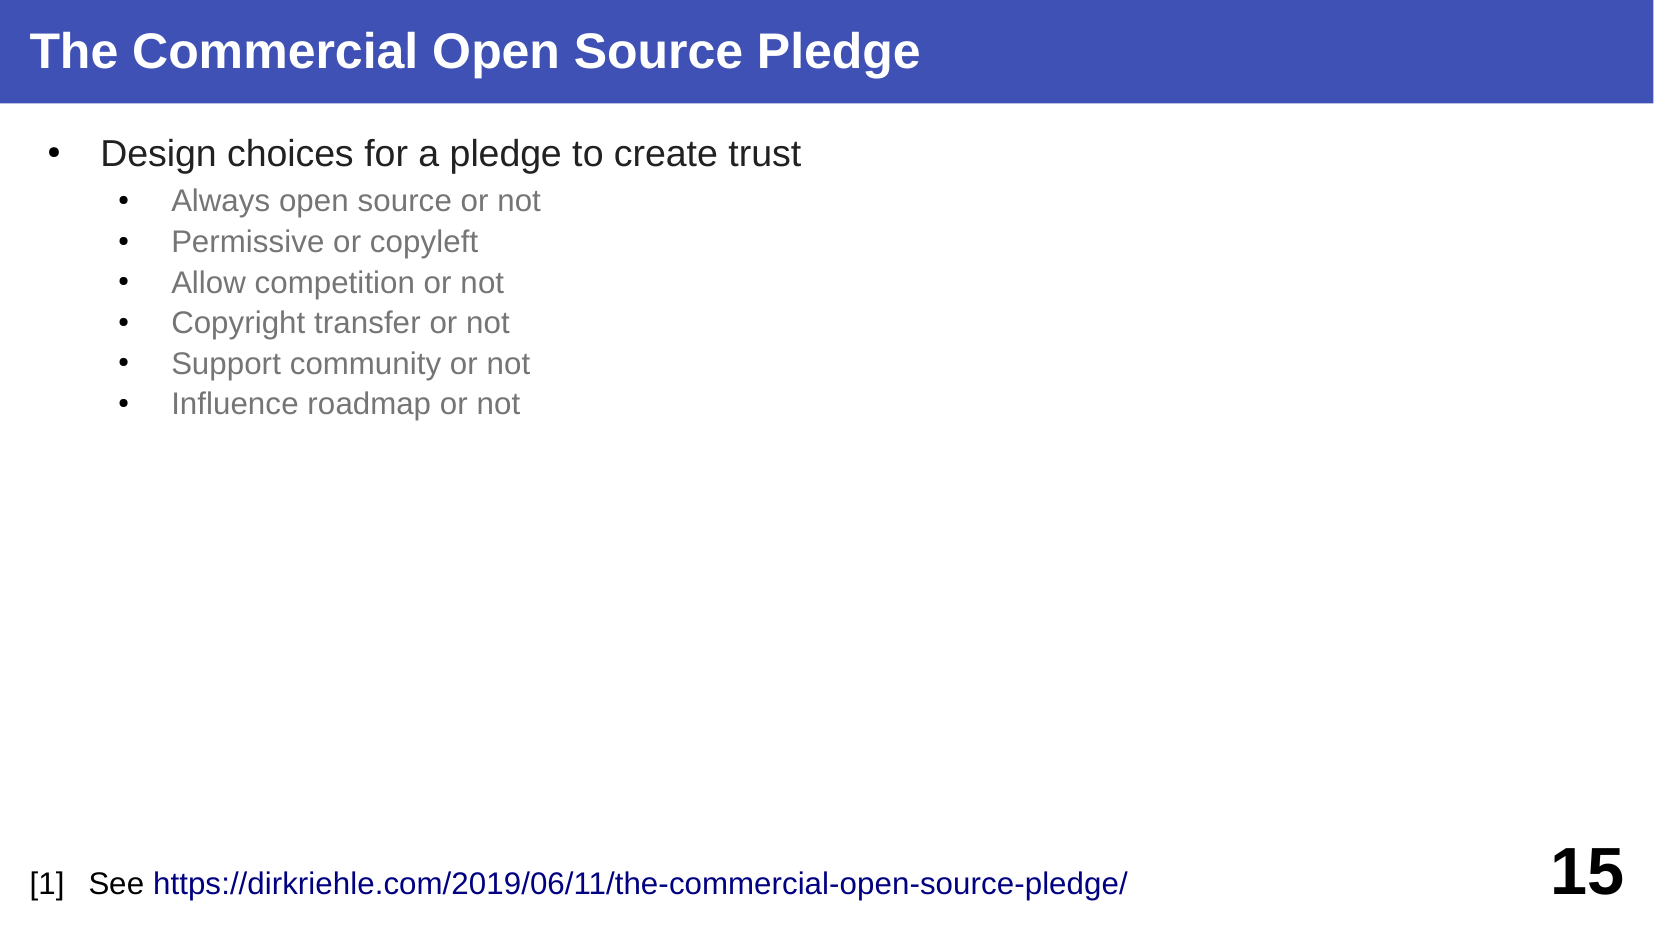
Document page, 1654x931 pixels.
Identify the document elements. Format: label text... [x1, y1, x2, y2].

list Design choices for a pledge to create trust Always open source or not Permissive or copyleft Allow competition or not Copyright transfer or not Support community or not Influence roadmap or not [29, 132, 1625, 813]
text_box [1] See https://dirkriehle.com/2019/06/11/the-commercial-open-source-pledge/ [0, 812, 1536, 931]
title The Commercial Open Source Pledge [0, 0, 1654, 104]
